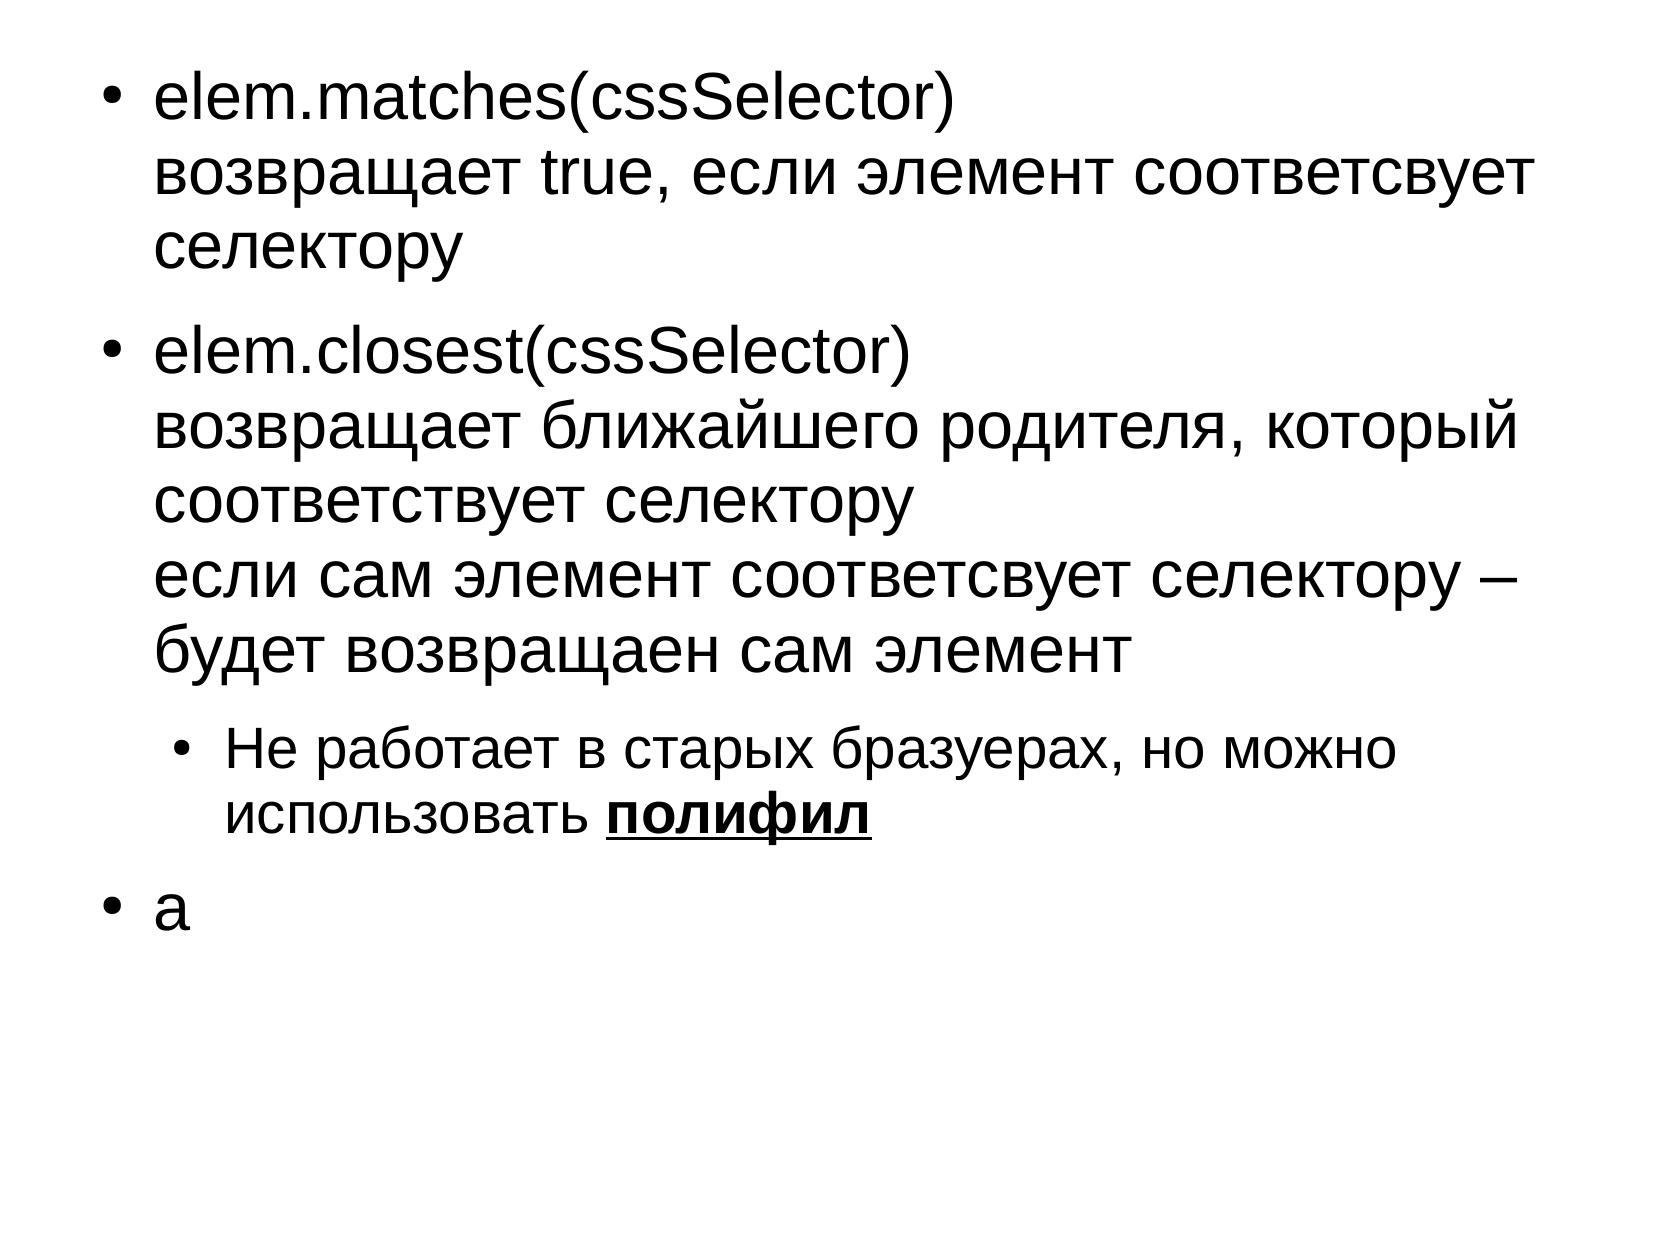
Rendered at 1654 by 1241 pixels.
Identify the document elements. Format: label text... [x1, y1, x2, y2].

list elem.matches(cssSelector) возвращает true, если элемент соответсвует селектору elem.closest(cssSelector) возвращает ближайшего родителя, который соответствует селектору если сам элемент соответсвует селектору – будет возвращаен сам элемент Не работает в старых бразуерах, но можно использовать полифил а [82, 59, 1571, 1109]
